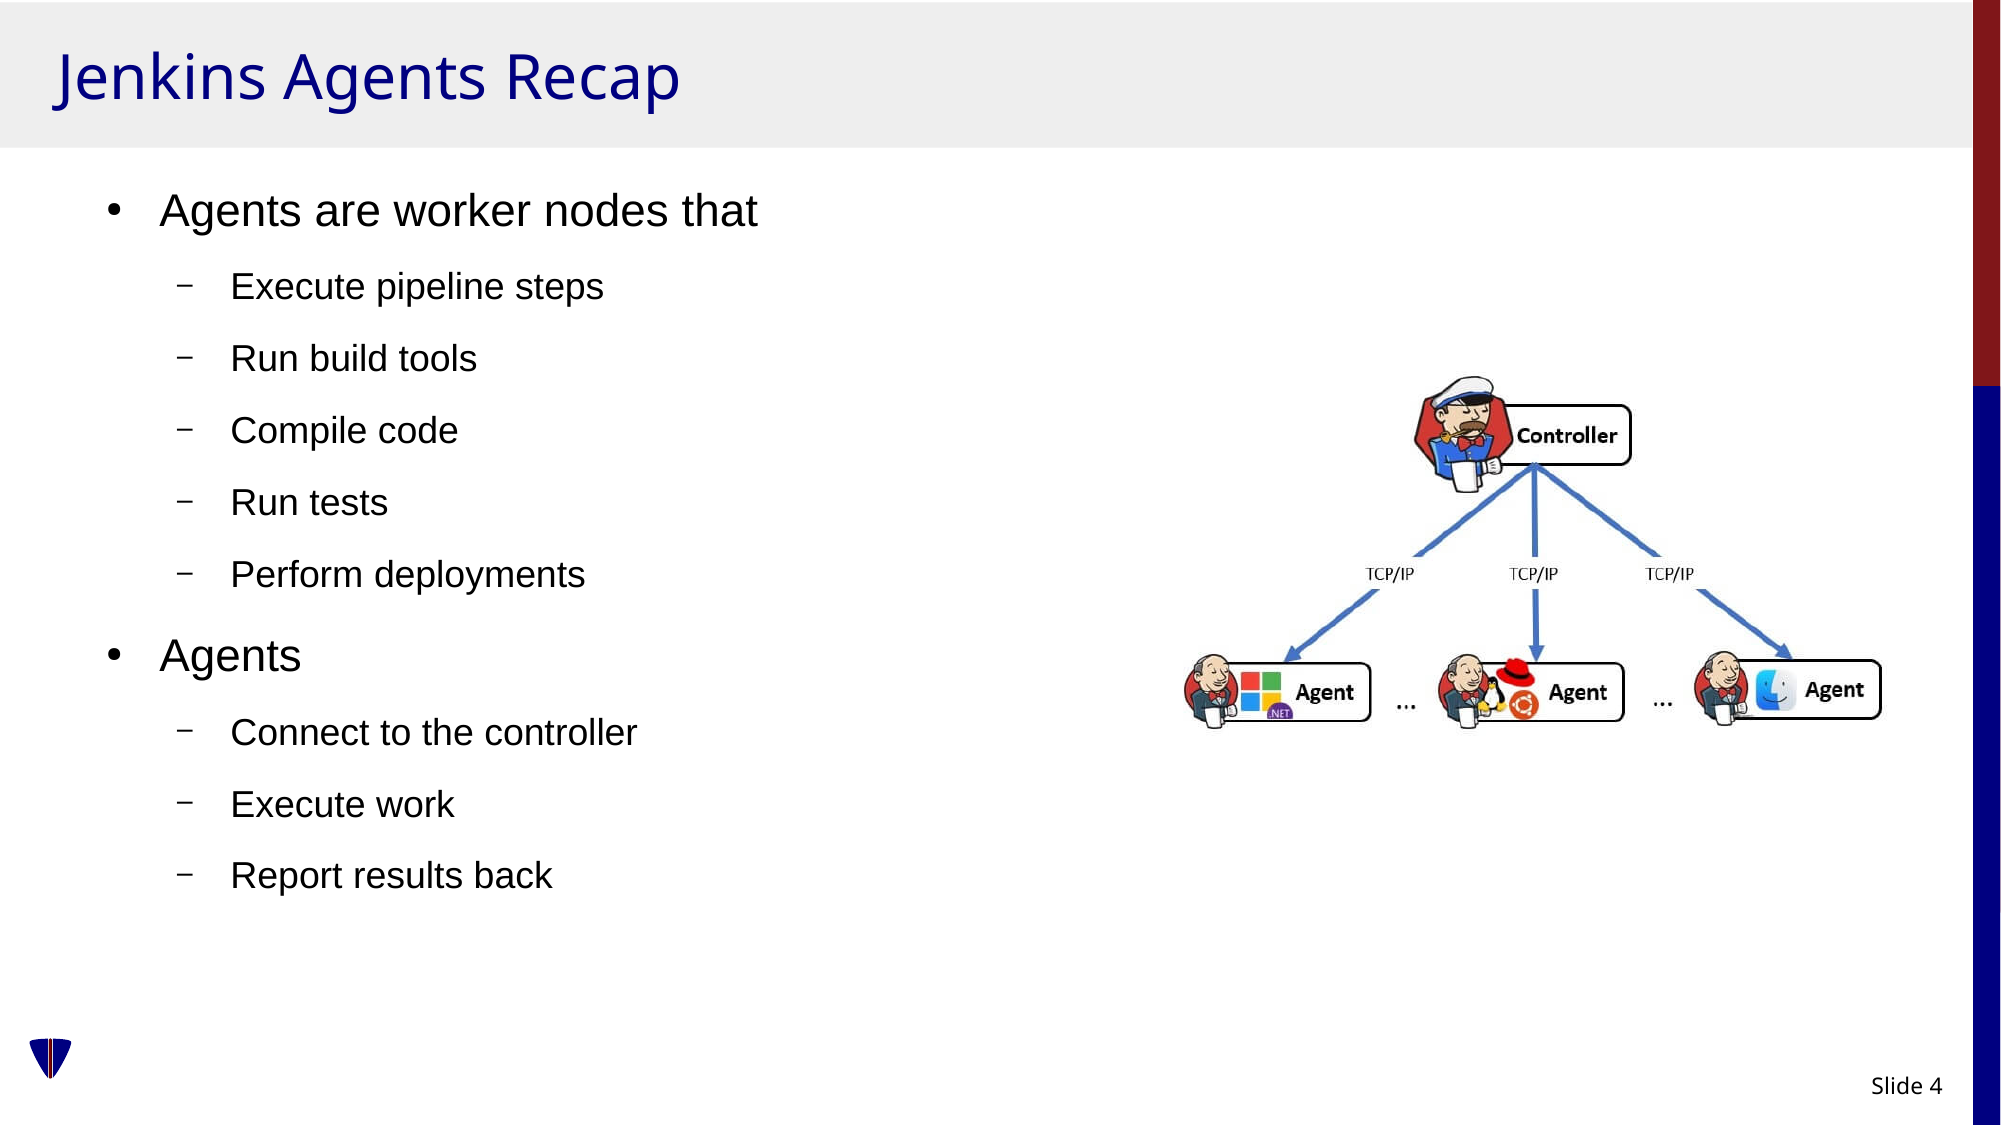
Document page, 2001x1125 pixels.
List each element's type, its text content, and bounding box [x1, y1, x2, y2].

list Agents are worker nodes that Execute pipeline steps Run build tools Compile code Run tests Perform deployments Agents Connect to the controller Execute work Report results back [88, 177, 1004, 1034]
picture [1122, 340, 1941, 798]
title Jenkins Agents Recap [0, 2, 1973, 148]
